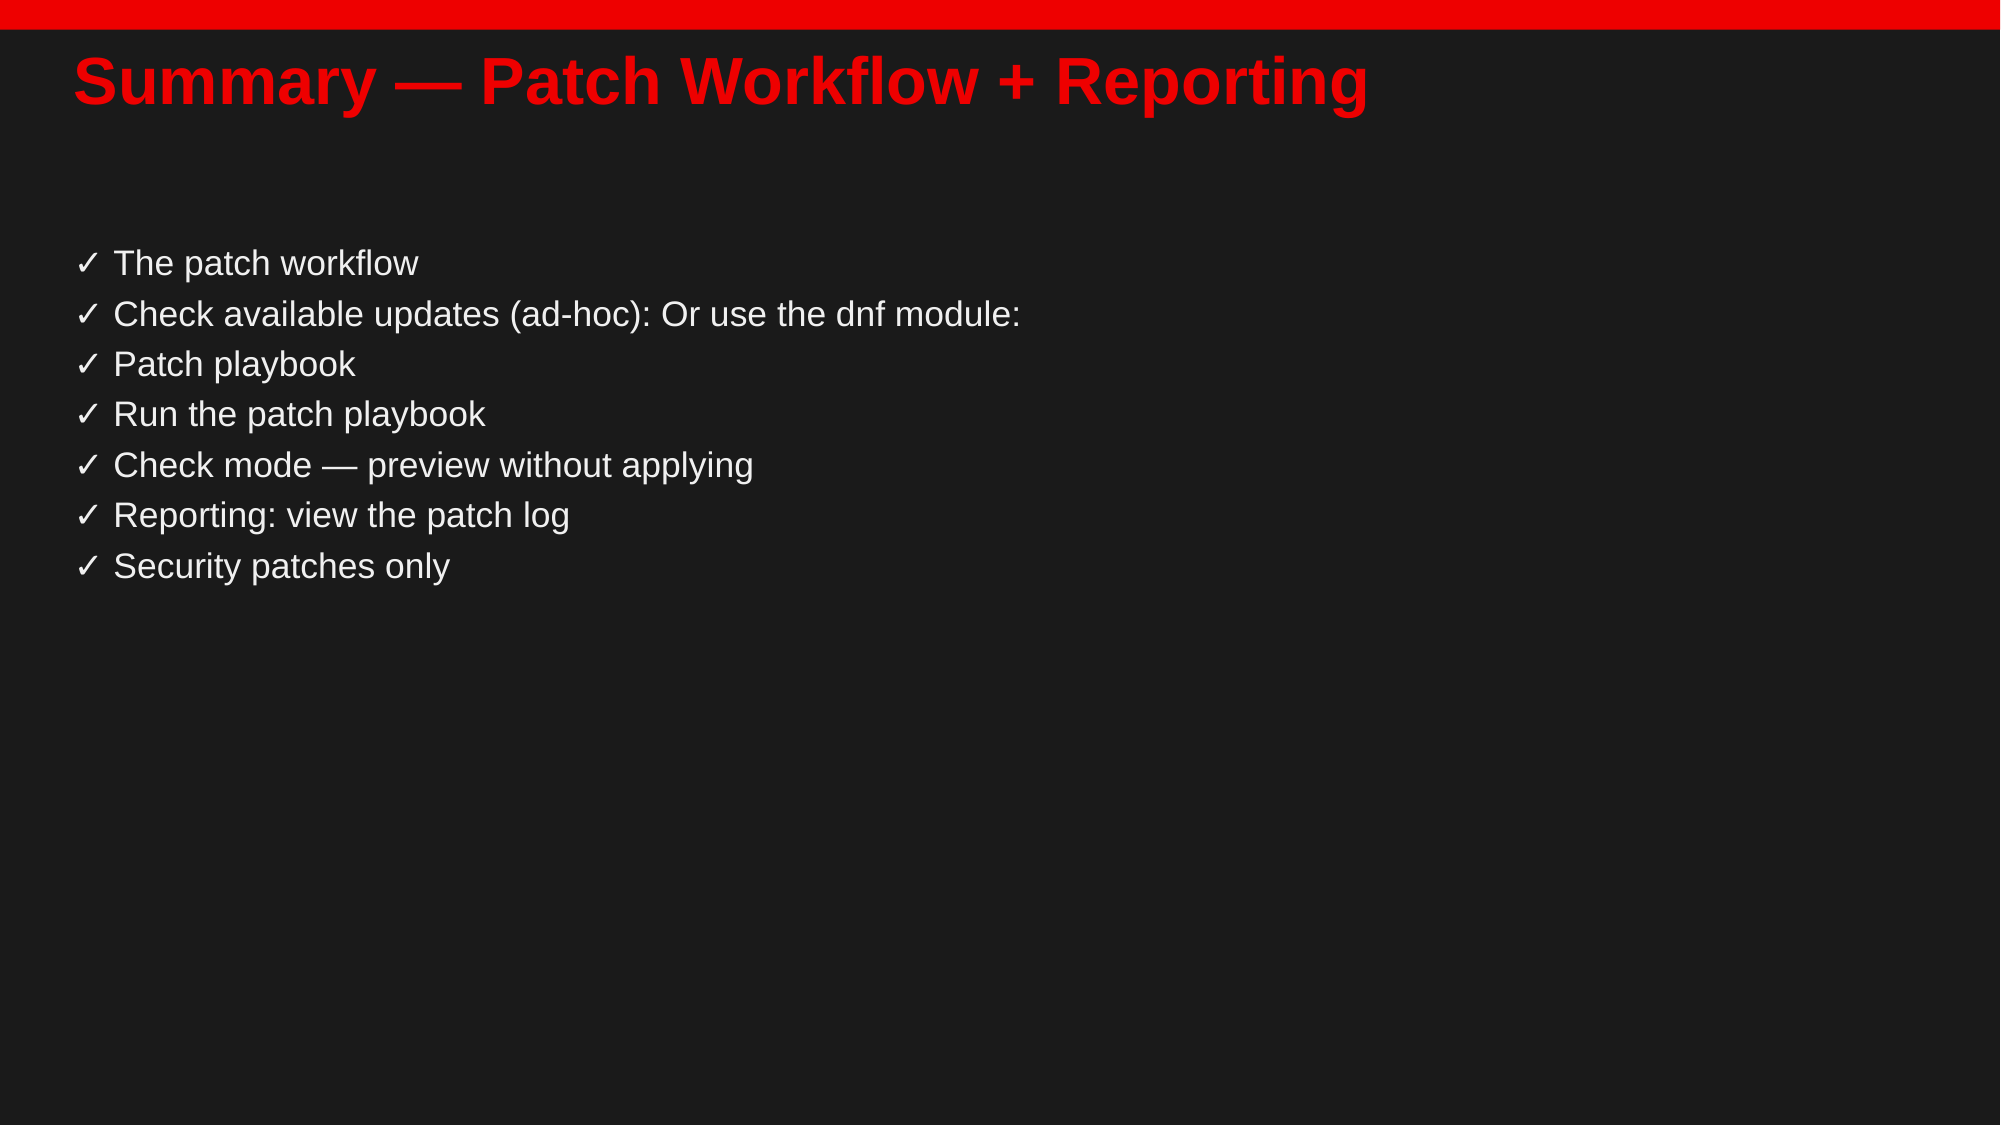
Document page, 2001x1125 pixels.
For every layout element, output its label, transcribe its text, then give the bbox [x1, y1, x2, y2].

text_box ✓ The patch workflow ✓ Check available updates (ad-hoc): Or use the dnf module: ✓ Patch playbook ✓ Run the patch playbook ✓ Check mode — preview without applying ✓ Reporting: view the patch log ✓ Security patches only [59, 236, 1942, 1037]
text_box [0, 0, 2001, 30]
text_box Summary — Patch Workflow + Reporting [59, 36, 1942, 208]
